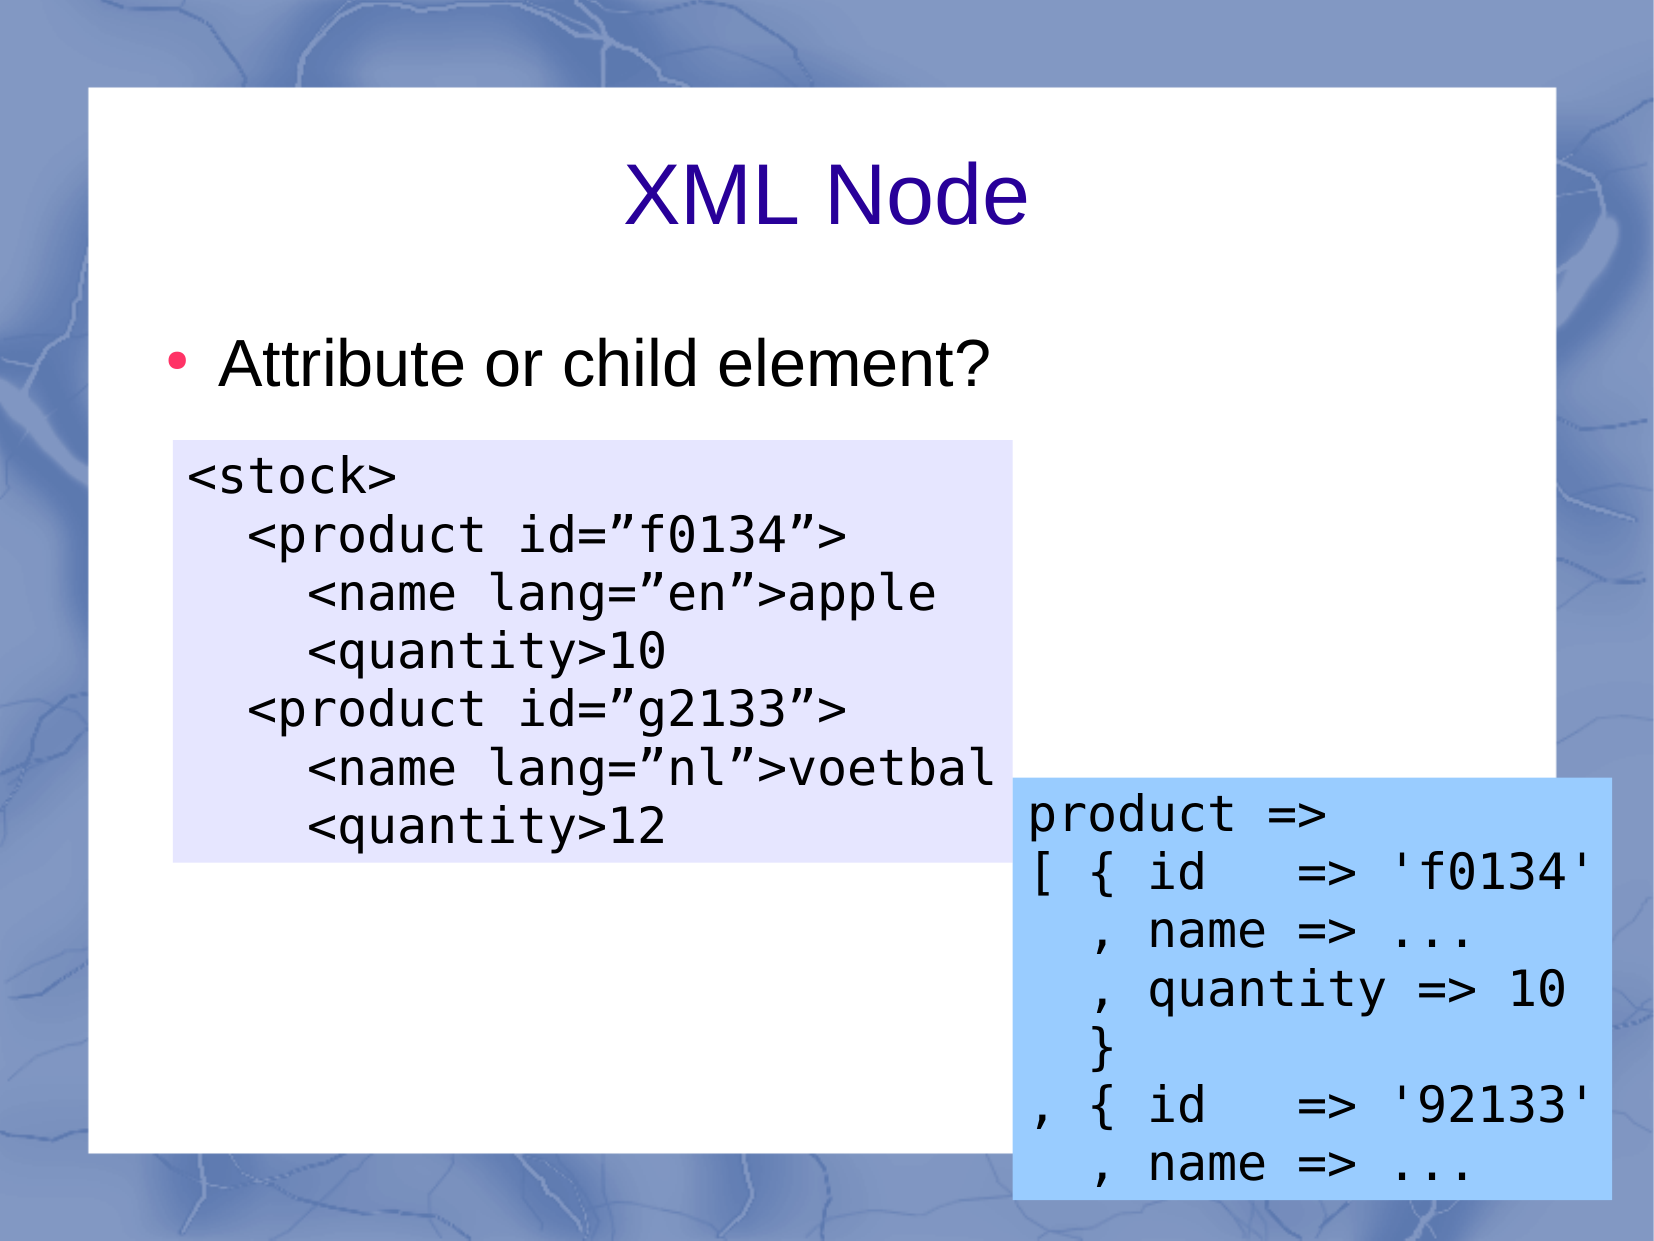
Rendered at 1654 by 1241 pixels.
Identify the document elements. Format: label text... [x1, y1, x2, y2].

title XML Node [118, 90, 1536, 298]
text_box <stock> <product id=”f0134”> <name lang=”en”>apple <quantity>10 <product id=”g2133”> <name lang=”nl”>voetbal <quantity>12 [172, 440, 1013, 863]
list Attribute or child element? [147, 325, 1506, 1232]
picture [0, 0, 1654, 1241]
text_box product => [ { id => 'f0134' , name => ... , quantity => 10 } , { id => '92133' , name => ... [1012, 777, 1613, 1201]
